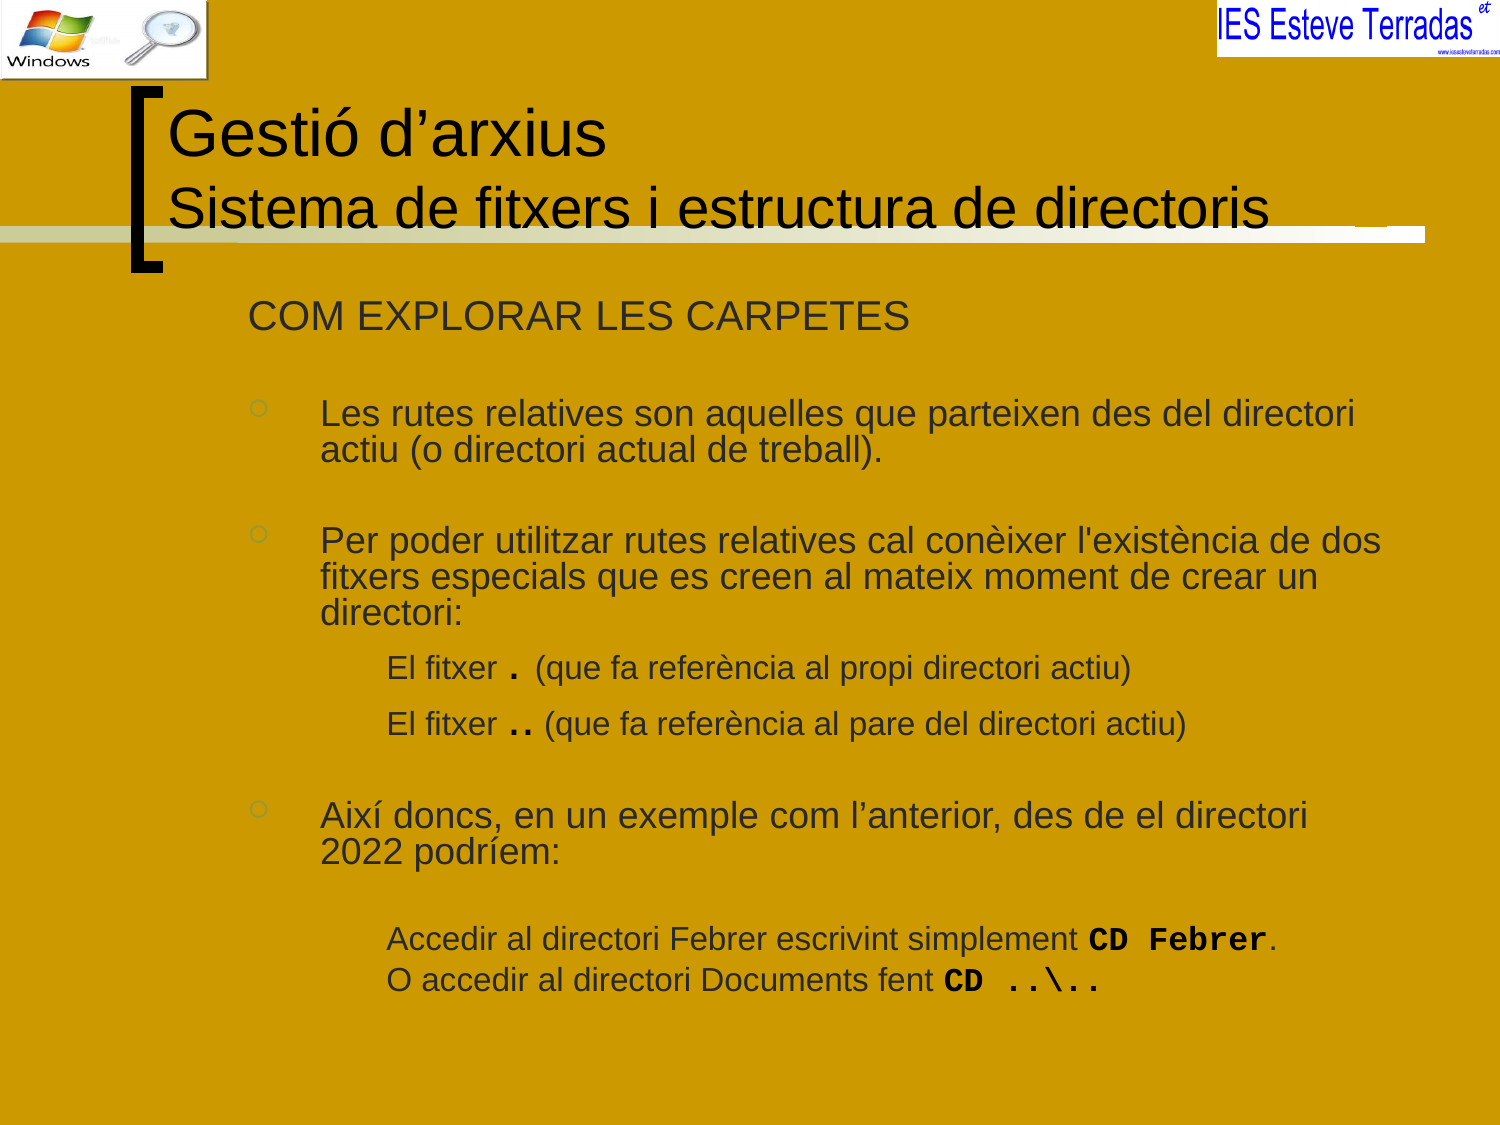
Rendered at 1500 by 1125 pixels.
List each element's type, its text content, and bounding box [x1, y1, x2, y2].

picture [1217, 0, 1500, 57]
picture [0, 0, 207, 79]
title Gestió d’arxius Sistema de fitxers i estructura de directoris [152, 15, 1328, 248]
list COM EXPLORAR LES CARPETES Les rutes relatives son aquelles que parteixen des del directori actiu (o directori actual de treball). Per poder utilitzar rutes relatives cal conèixer l'existència de dos fitxers especials que es creen al mateix moment de crear un directori: El fitxer . (que fa referència al propi directori actiu) El fitxer .. (que fa referència al pare del directori actiu) Així doncs, en un exemple com l’anterior, des de el directori 2022 podríem: Accedir al directori Febrer escrivint simplement CD Febrer. O accedir al directori Documents fent CD ..\.. [159, 290, 1416, 1059]
